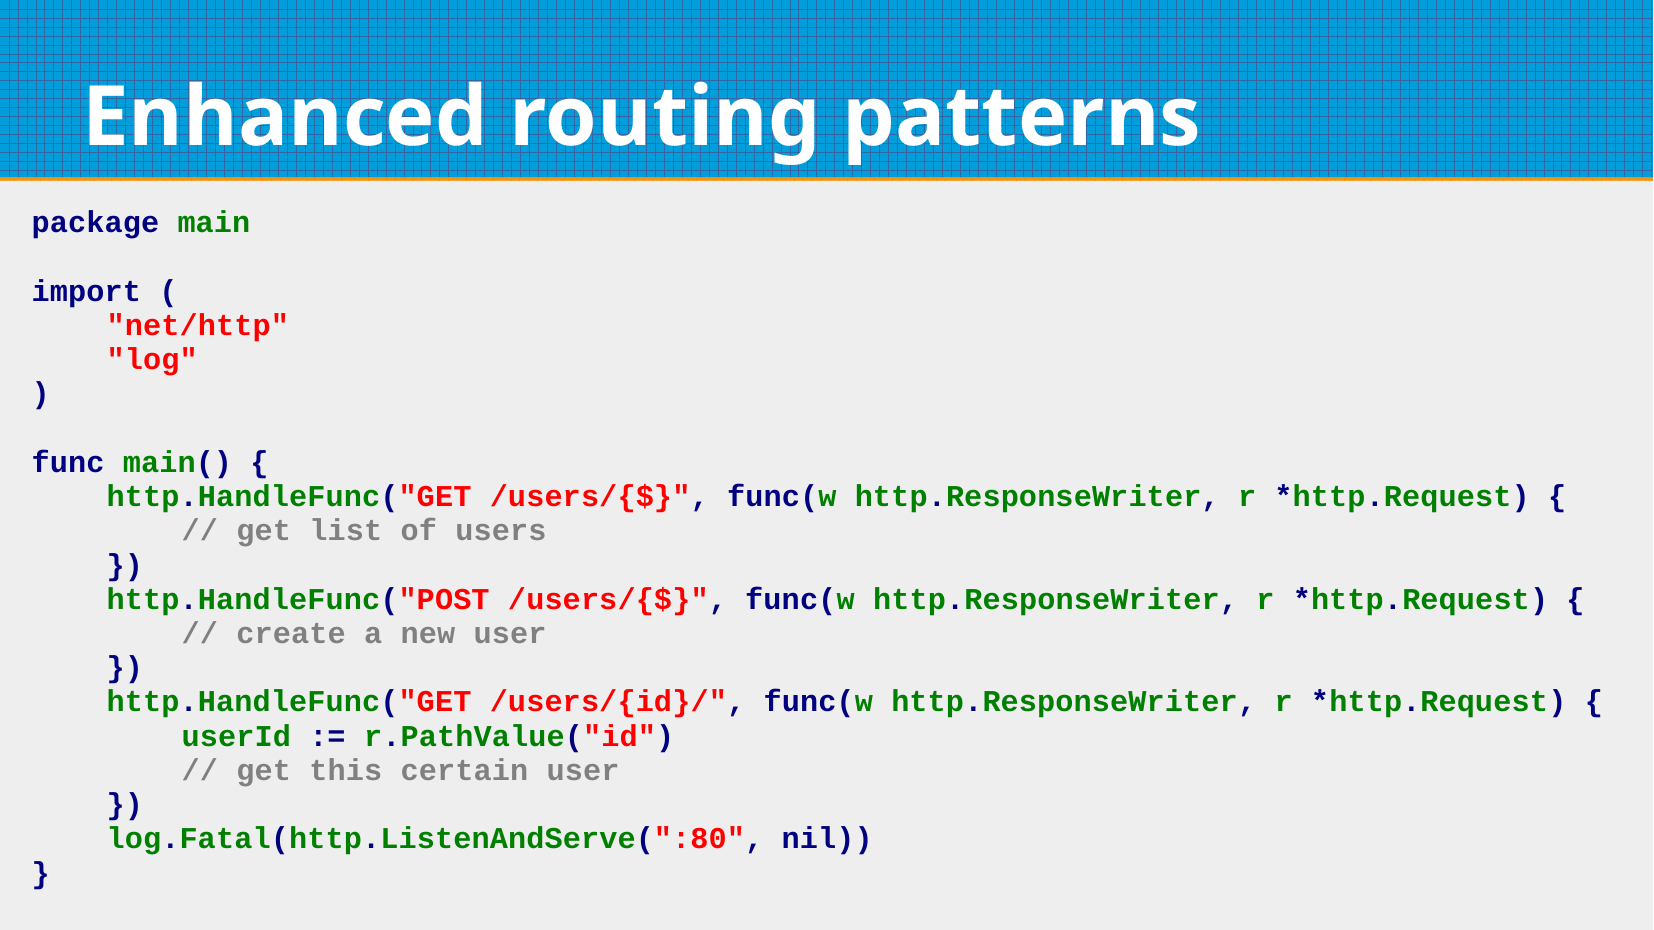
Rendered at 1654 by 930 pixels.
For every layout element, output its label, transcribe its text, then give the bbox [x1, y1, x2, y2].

title Enhanced routing patterns [82, 14, 1571, 171]
text_box package main import ( "net/http" "log" ) func main() { http.HandleFunc("GET /users/{$}", func(w http.ResponseWriter, r *http.Request) { // get list of users }) http.HandleFunc("POST /users/{$}", func(w http.ResponseWriter, r *http.Request) { // create a new user }) http.HandleFunc("GET /users/{id}/", func(w http.ResponseWriter, r *http.Request) { userId := r.PathValue("id") // get this certain user }) log.Fatal(http.ListenAndServe(":80", nil)) } [25, 193, 1642, 906]
